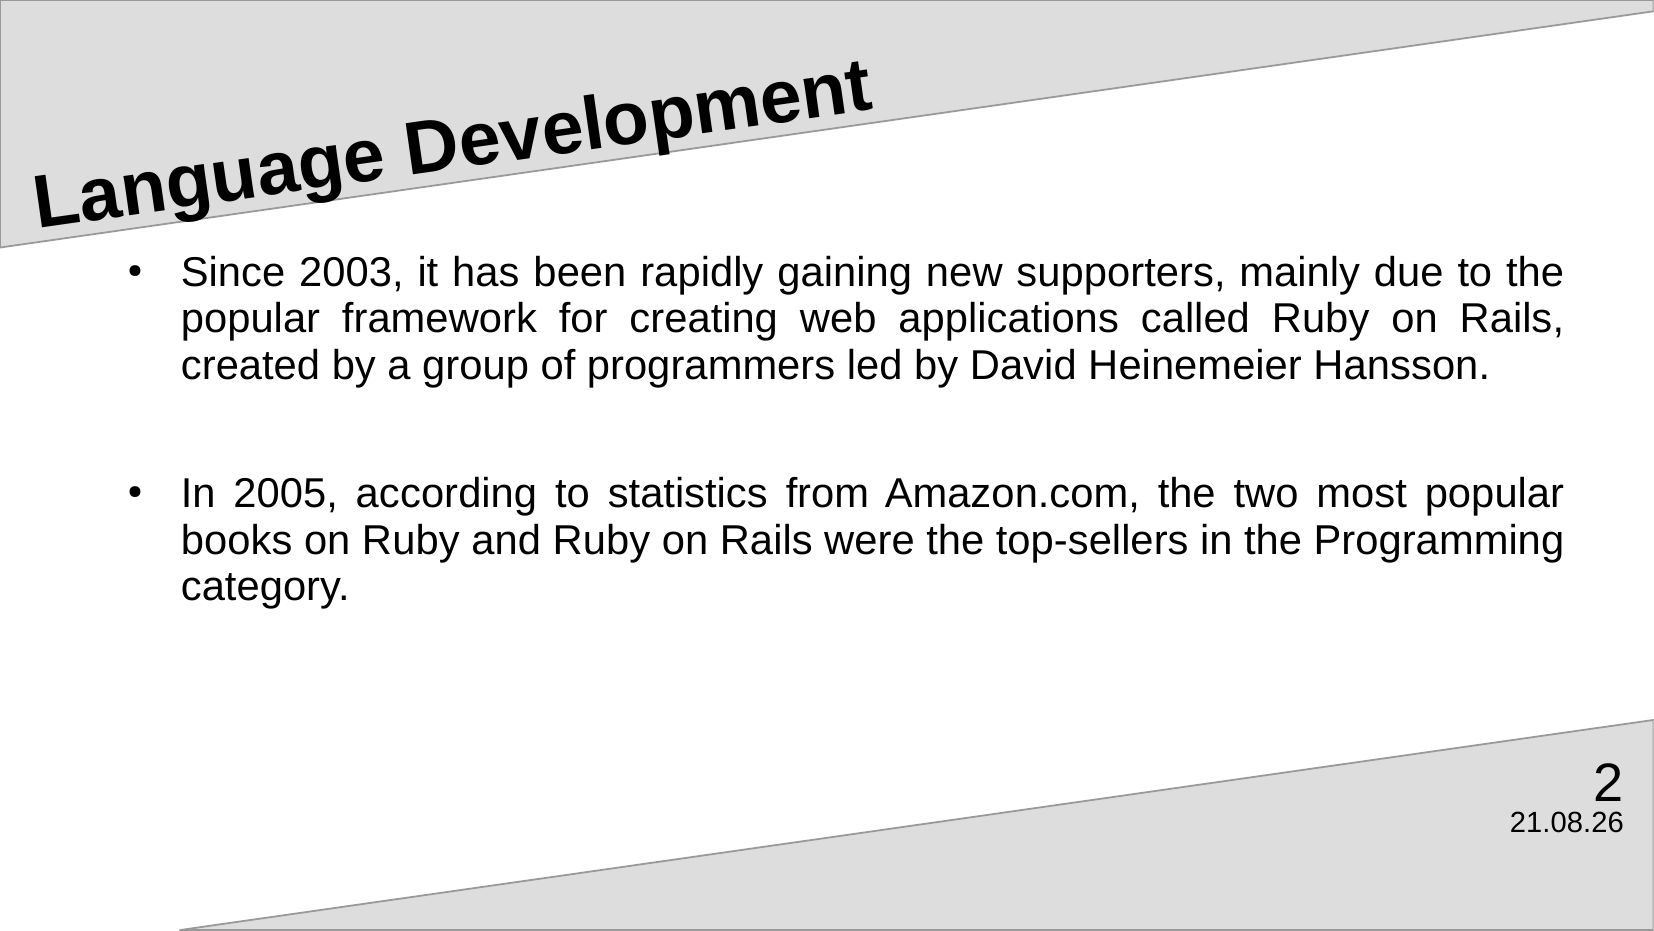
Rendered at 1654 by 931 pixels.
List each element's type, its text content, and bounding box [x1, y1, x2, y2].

title Language Development [16, 0, 1502, 245]
list Since 2003, it has been rapidly gaining new supporters, mainly due to the popular framework for creating web applications called Ruby on Rails, created by a group of programmers led by David Heinemeier Hansson. In 2005, according to statistics from Amazon.com, the two most popular books on Ruby and Ruby on Rails were the top-sellers in the Programming category. [109, 248, 1565, 789]
